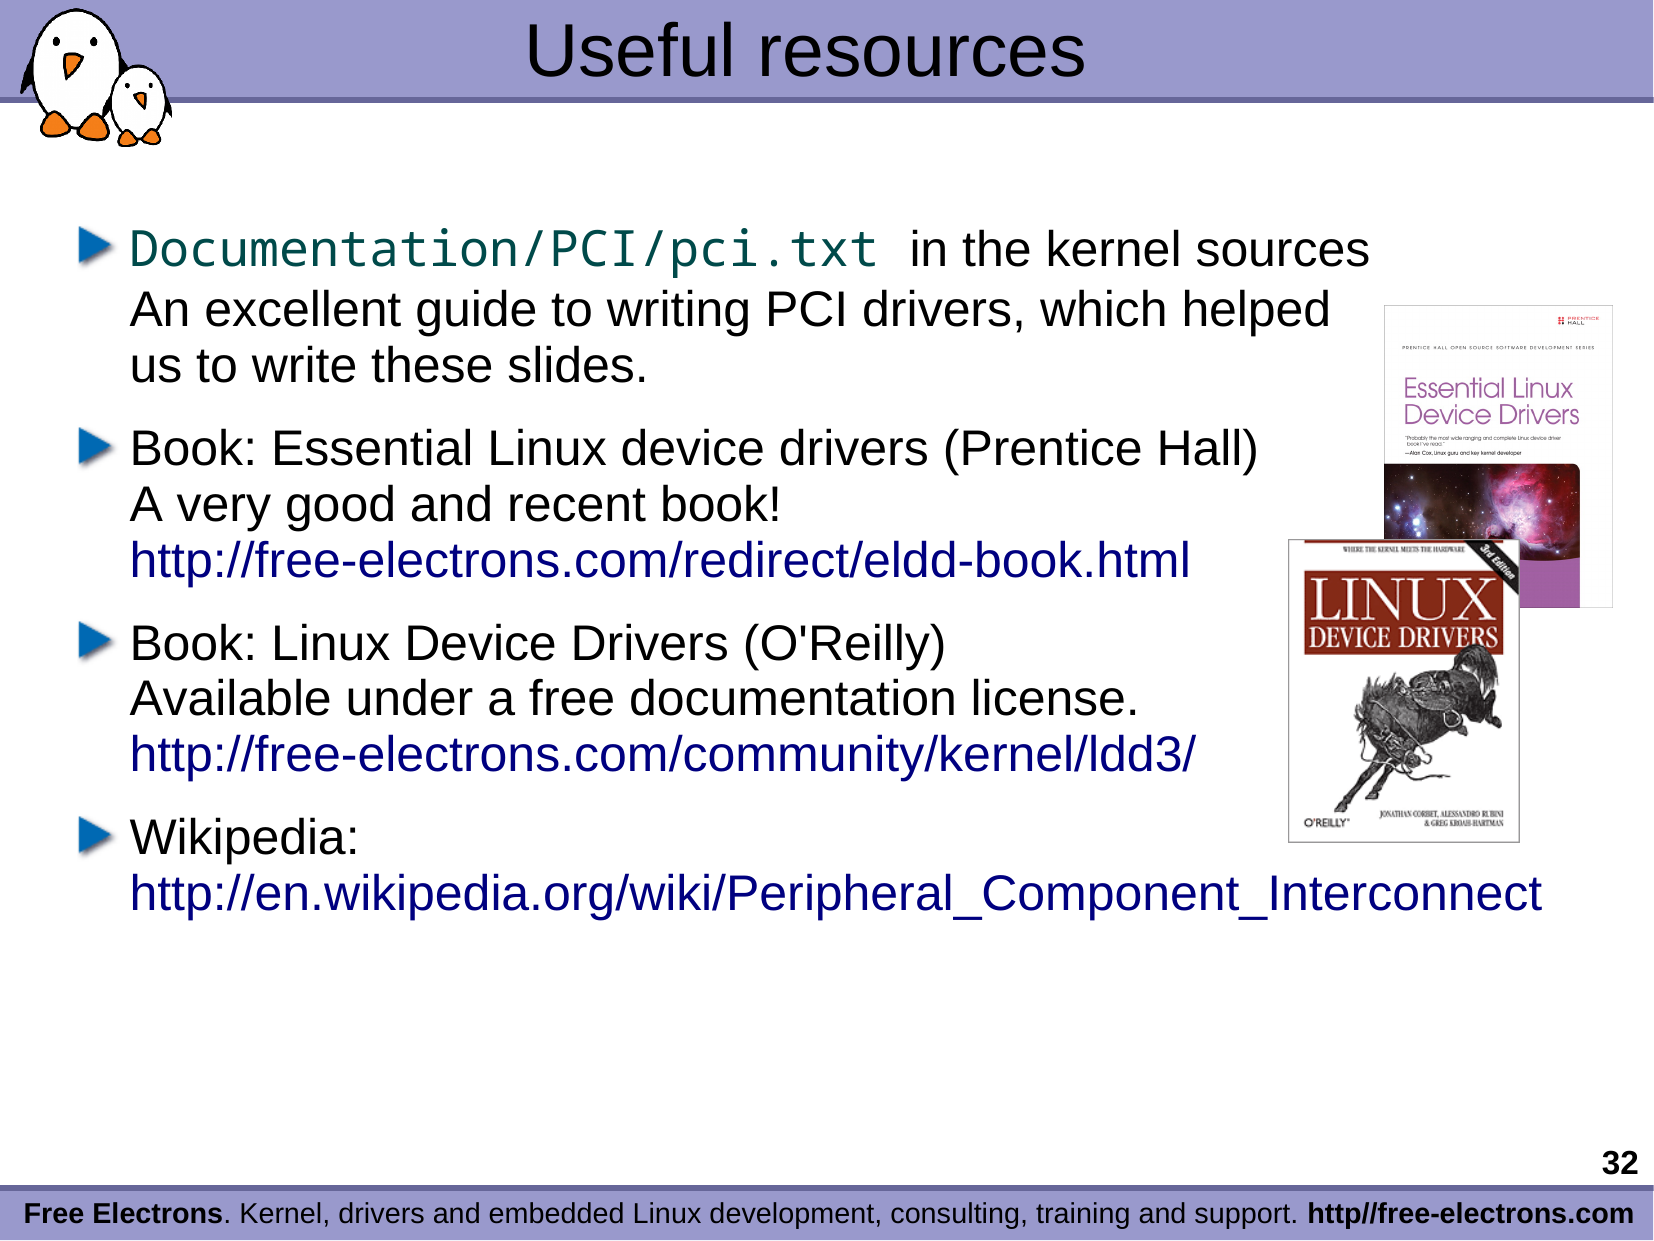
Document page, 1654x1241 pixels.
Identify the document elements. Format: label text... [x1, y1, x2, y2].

picture [20, 8, 172, 147]
list Documentation/PCI/pci.txt in the kernel sources An excellent guide to writing PCI drivers, which helped us to write these slides. Book: Essential Linux device drivers (Prentice Hall) A very good and recent book! http://free-electrons.com/redirect/eldd-book.html Book: Linux Device Drivers (O'Reilly) Available under a free documentation license. http://free-electrons.com/community/kernel/ldd3/ Wikipedia: http://en.wikipedia.org/wiki/Peripheral_Component_Interconnect [58, 213, 1594, 1063]
picture [1288, 305, 1613, 843]
title Useful resources [60, 0, 1551, 101]
